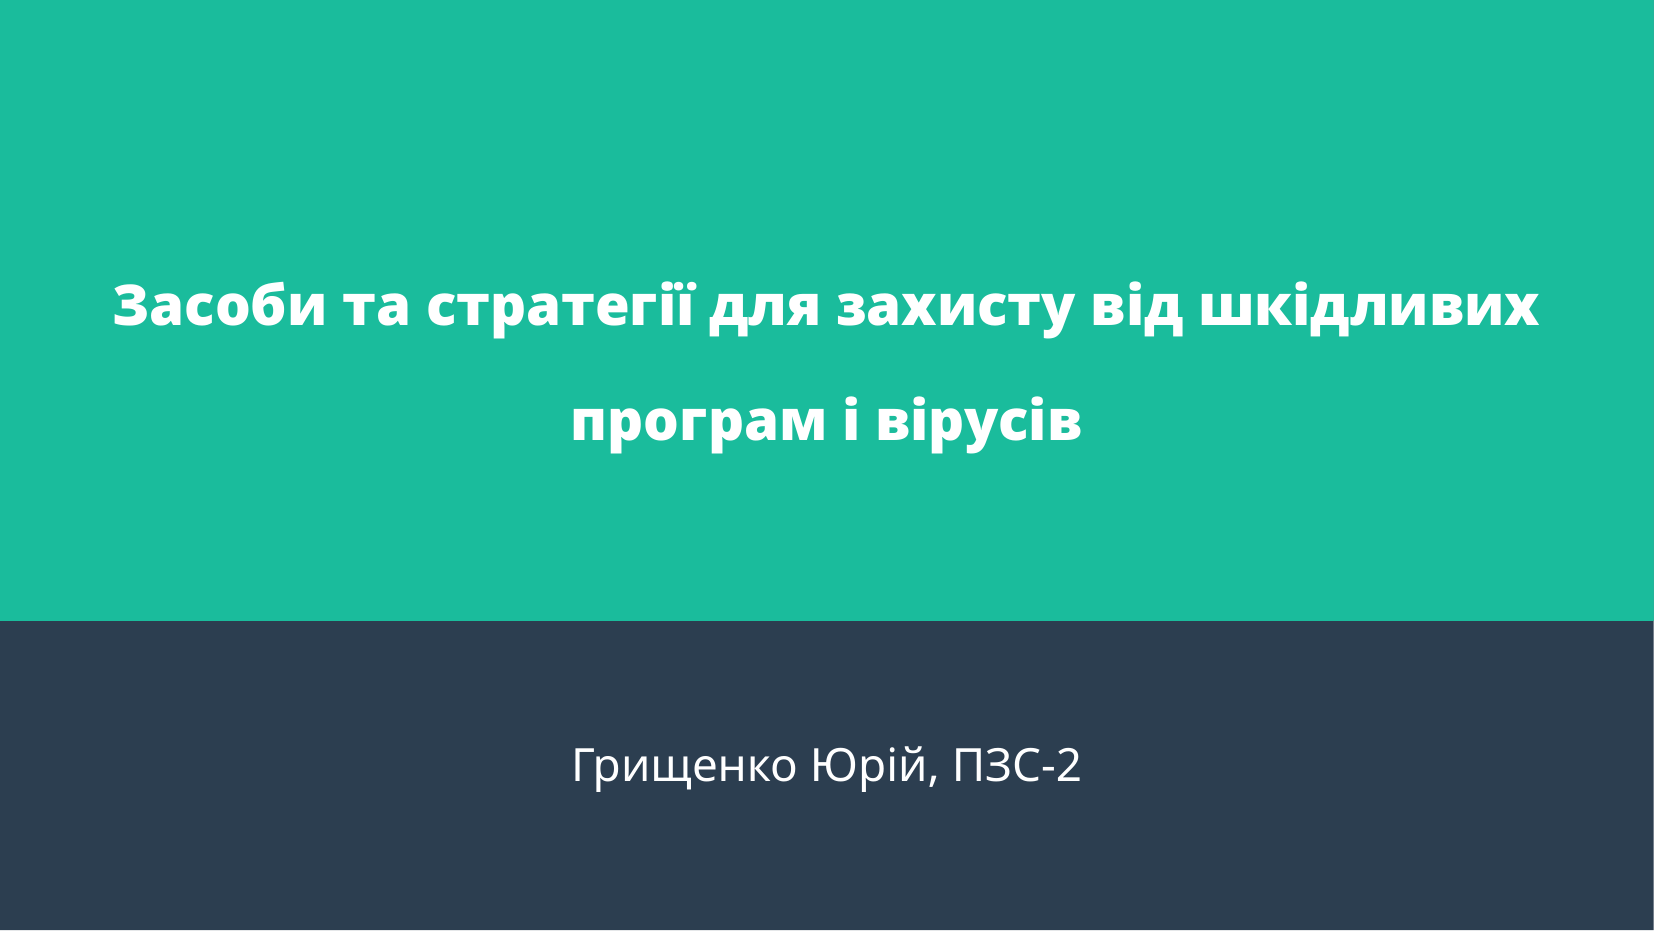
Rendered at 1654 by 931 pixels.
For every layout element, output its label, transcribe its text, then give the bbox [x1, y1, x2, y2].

title Засоби та стратегії для захисту від шкідливих програм і вірусів [59, 236, 1595, 448]
subtitle Грищенко Юрій, ПЗС-2 [59, 642, 1595, 886]
